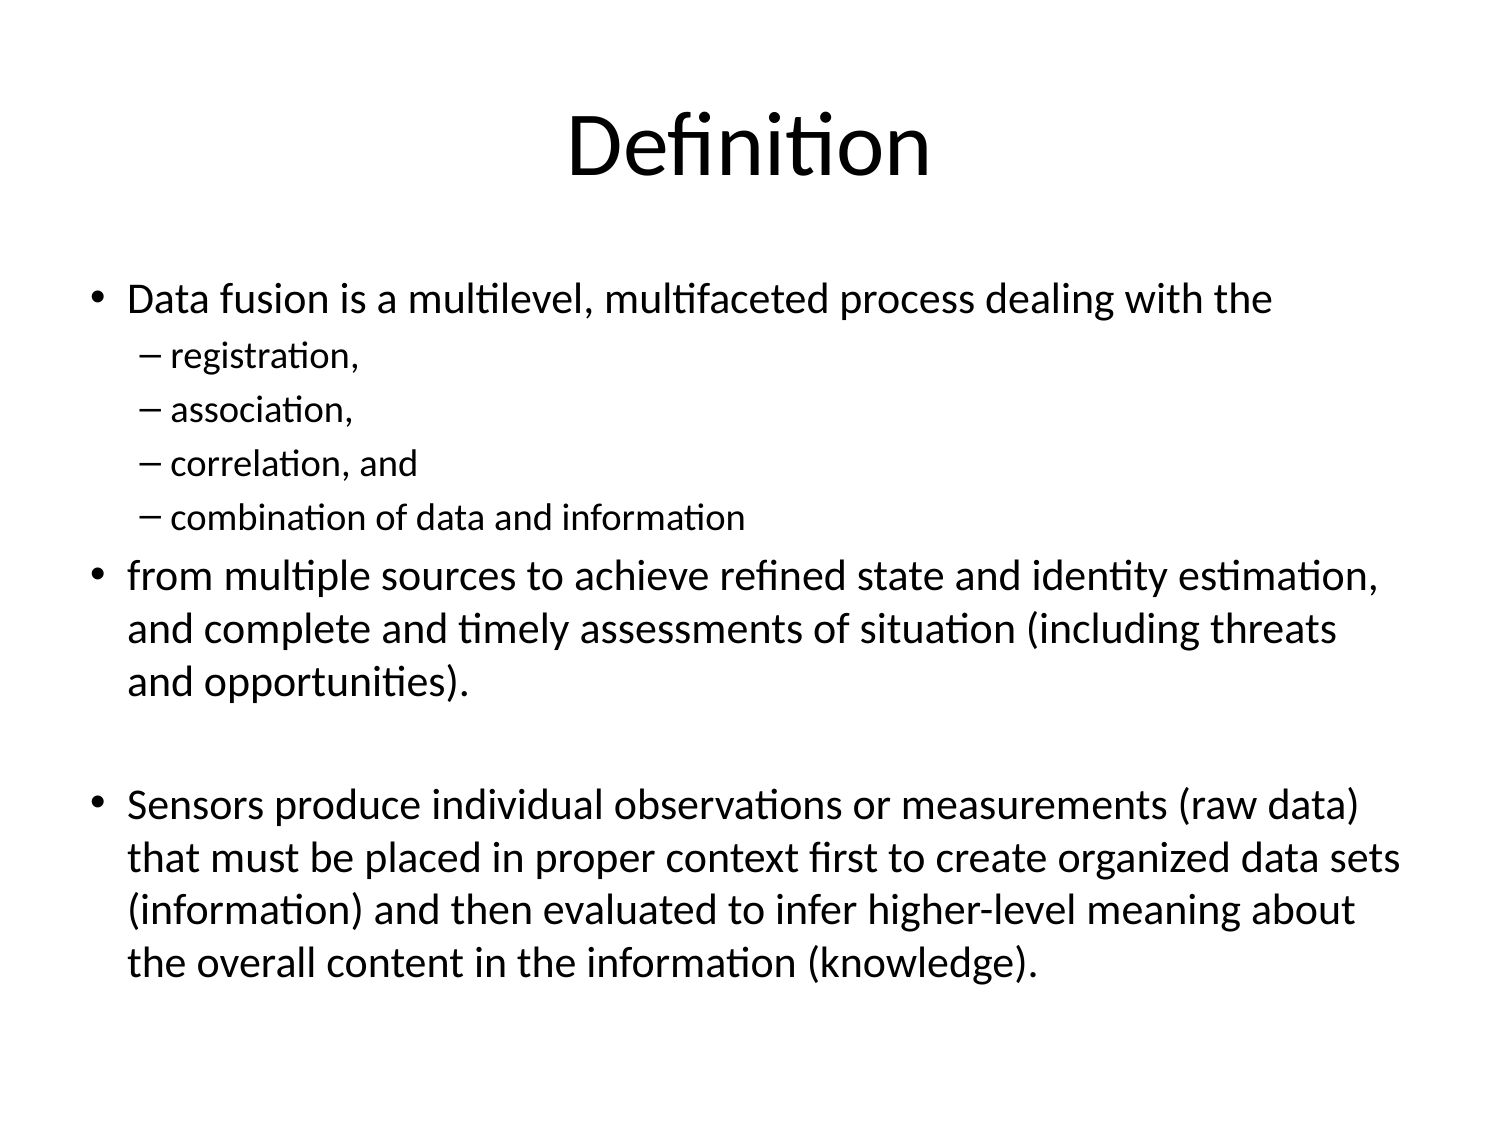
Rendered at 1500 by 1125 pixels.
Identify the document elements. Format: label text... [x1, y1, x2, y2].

title Definition [75, 45, 1425, 233]
list Data fusion is a multilevel, multifaceted process dealing with the registration, association, correlation, and combination of data and information from multiple sources to achieve refined state and identity estimation, and complete and timely assessments of situation (including threats and opportunities). Sensors produce individual observations or measurements (raw data) that must be placed in proper context first to create organized data sets (information) and then evaluated to infer higher-level meaning about the overall content in the information (knowledge). [75, 262, 1425, 1005]
